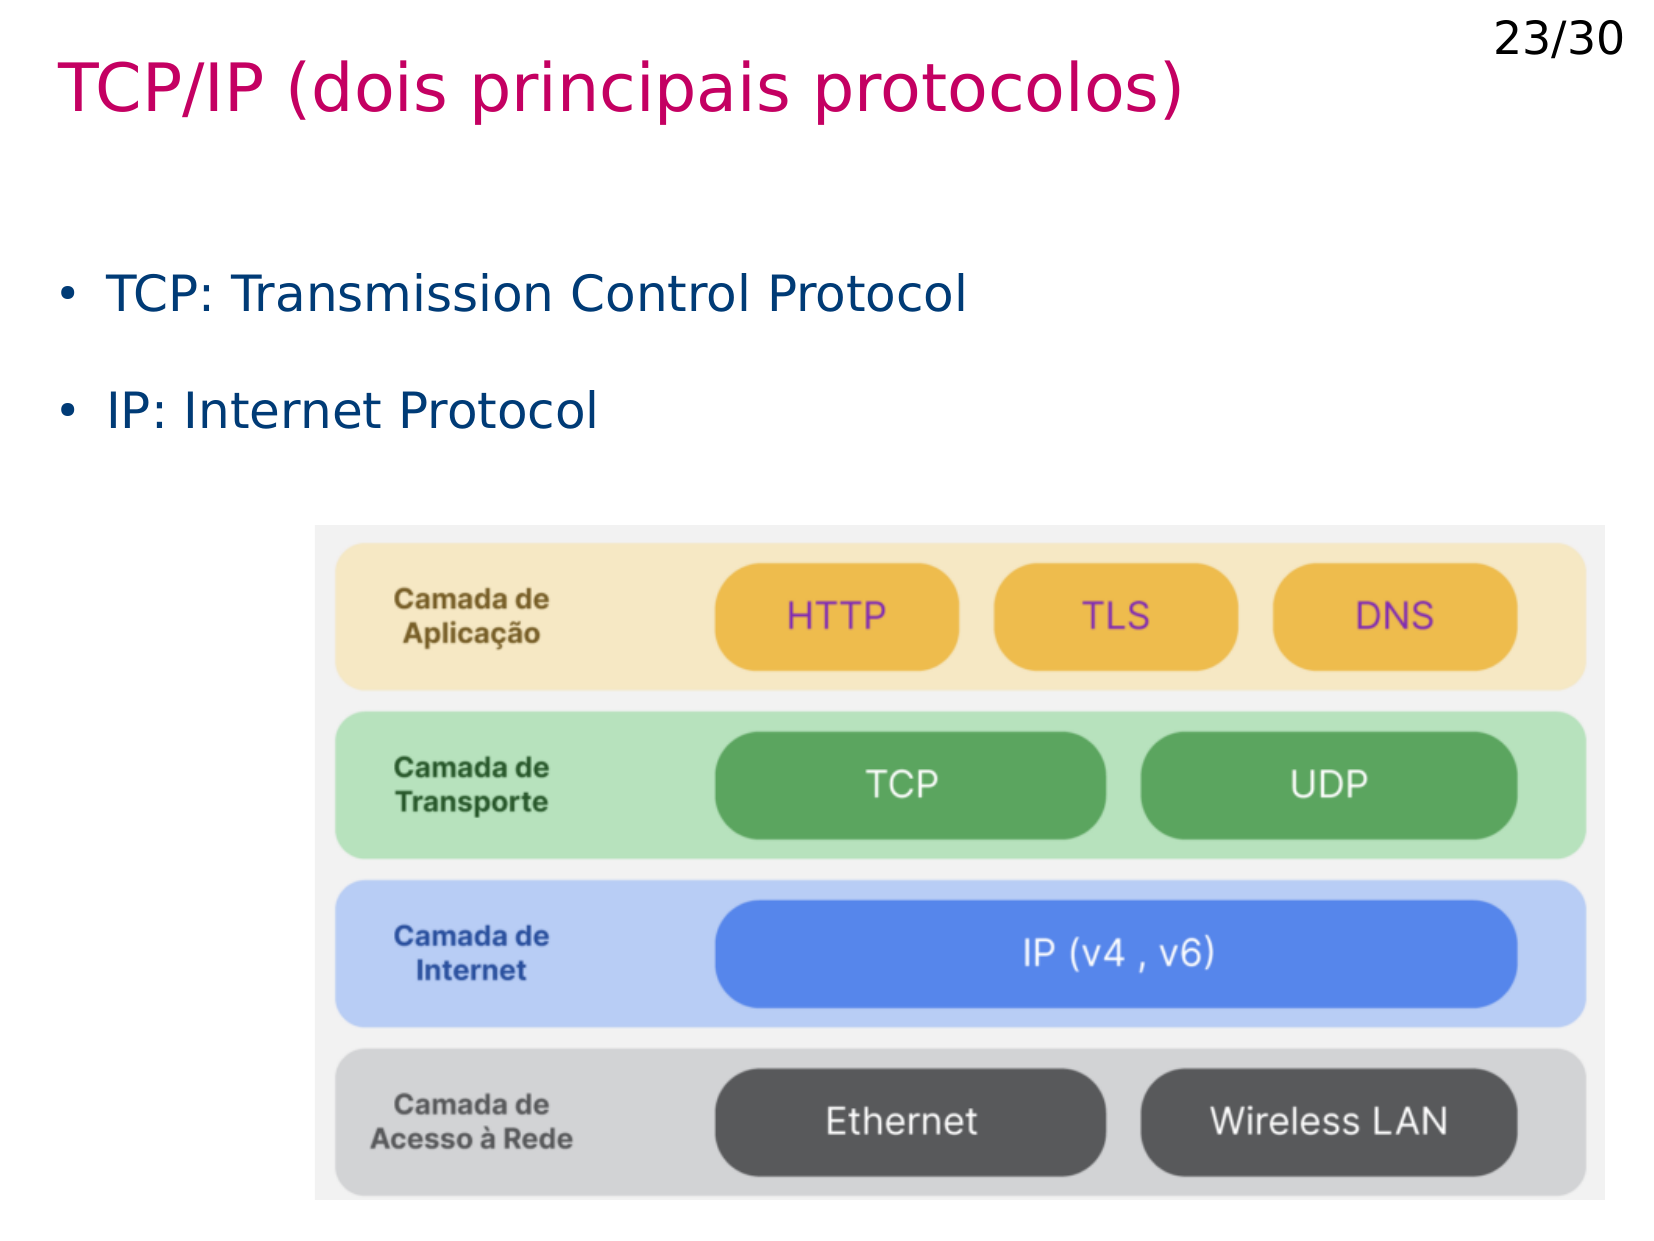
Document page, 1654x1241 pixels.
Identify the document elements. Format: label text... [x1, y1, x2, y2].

title TCP/IP (dois principais protocolos) [59, 29, 1625, 148]
picture [314, 525, 1605, 1200]
list TCP: Transmission Control Protocol IP: Internet Protocol [59, 236, 1625, 1211]
